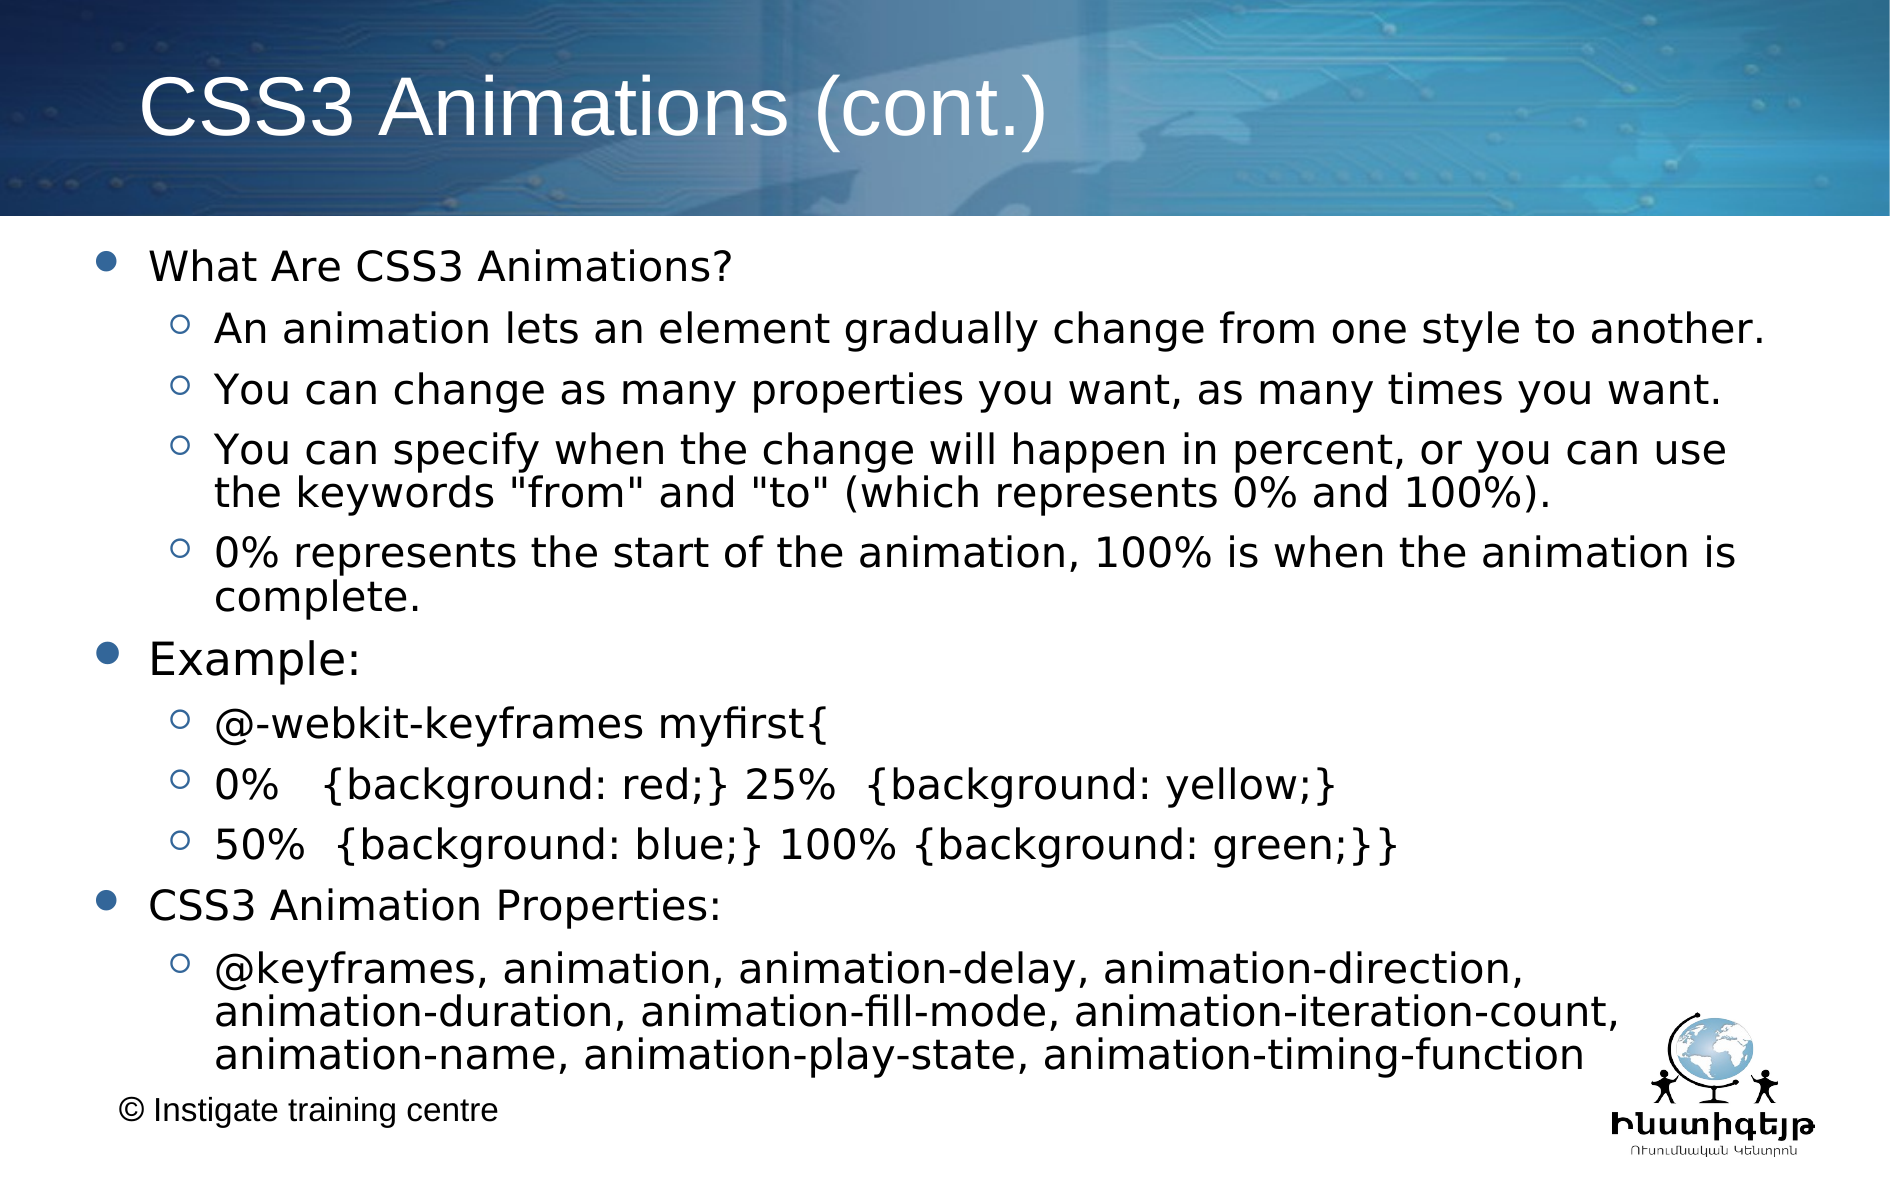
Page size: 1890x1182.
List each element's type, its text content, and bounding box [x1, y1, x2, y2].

text_box CSS3 Animations (cont.) [138, 82, 1801, 95]
picture [1612, 1012, 1815, 1157]
list What Are CSS3 Animations? An animation lets an element gradually change from one style to another. You can change as many properties you want, as many times you want. You can specify when the change will happen in percent, or you can use the keywords "from" and "to" (which represents 0% and 100%). 0% represents the start of the animation, 100% is when the animation is complete. Example: @-webkit-keyframes myfirst{ 0% {background: red;} 25% {background: yellow;} 50% {background: blue;} 100% {background: green;}} CSS3 Animation Properties: @keyframes, animation, animation-delay, animation-direction, animation-duration, animation-fill-mode, animation-iteration-count, animation-name, animation-play-state, animation-timing-function [93, 247, 1783, 271]
picture [0, 0, 1890, 216]
